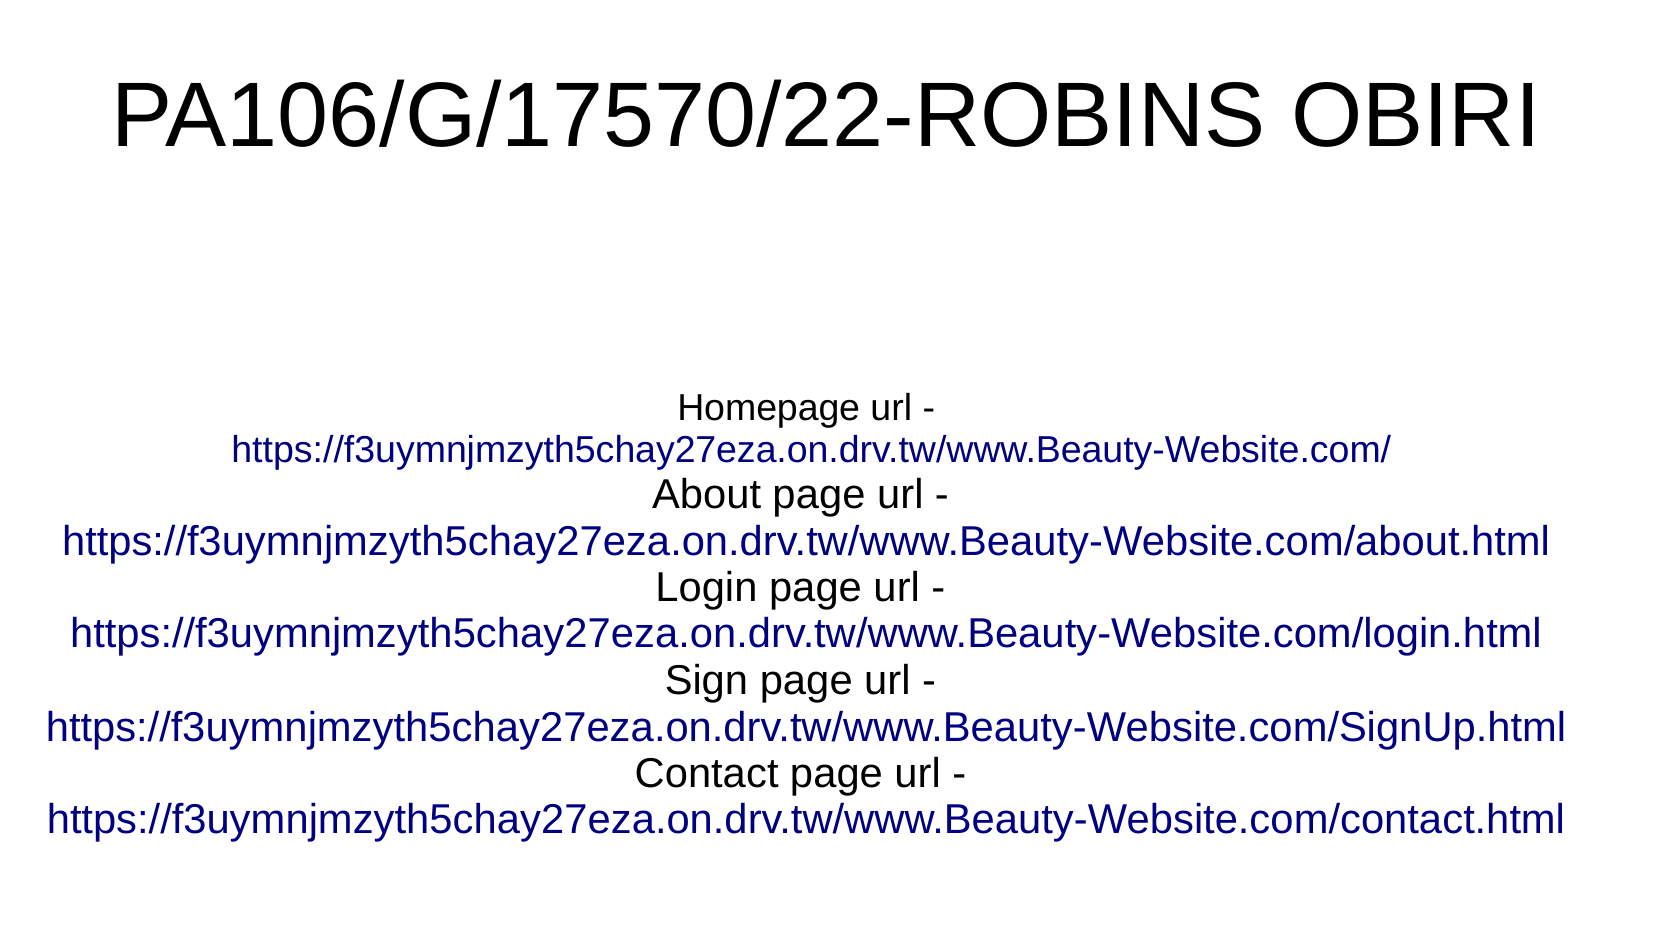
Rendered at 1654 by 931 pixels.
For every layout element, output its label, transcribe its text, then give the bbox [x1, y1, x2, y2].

subtitle Homepage url - https://f3uymnjmzyth5chay27eza.on.drv.tw/www.Beauty-Website.com/ About page url - https://f3uymnjmzyth5chay27eza.on.drv.tw/www.Beauty-Website.com/about.html Login page url - https://f3uymnjmzyth5chay27eza.on.drv.tw/www.Beauty-Website.com/login.html Sign page url - https://f3uymnjmzyth5chay27eza.on.drv.tw/www.Beauty-Website.com/SignUp.html Contact page url - https://f3uymnjmzyth5chay27eza.on.drv.tw/www.Beauty-Website.com/contact.html [0, 299, 1613, 930]
title PA106/G/17570/22-ROBINS OBIRI [82, 37, 1571, 193]
